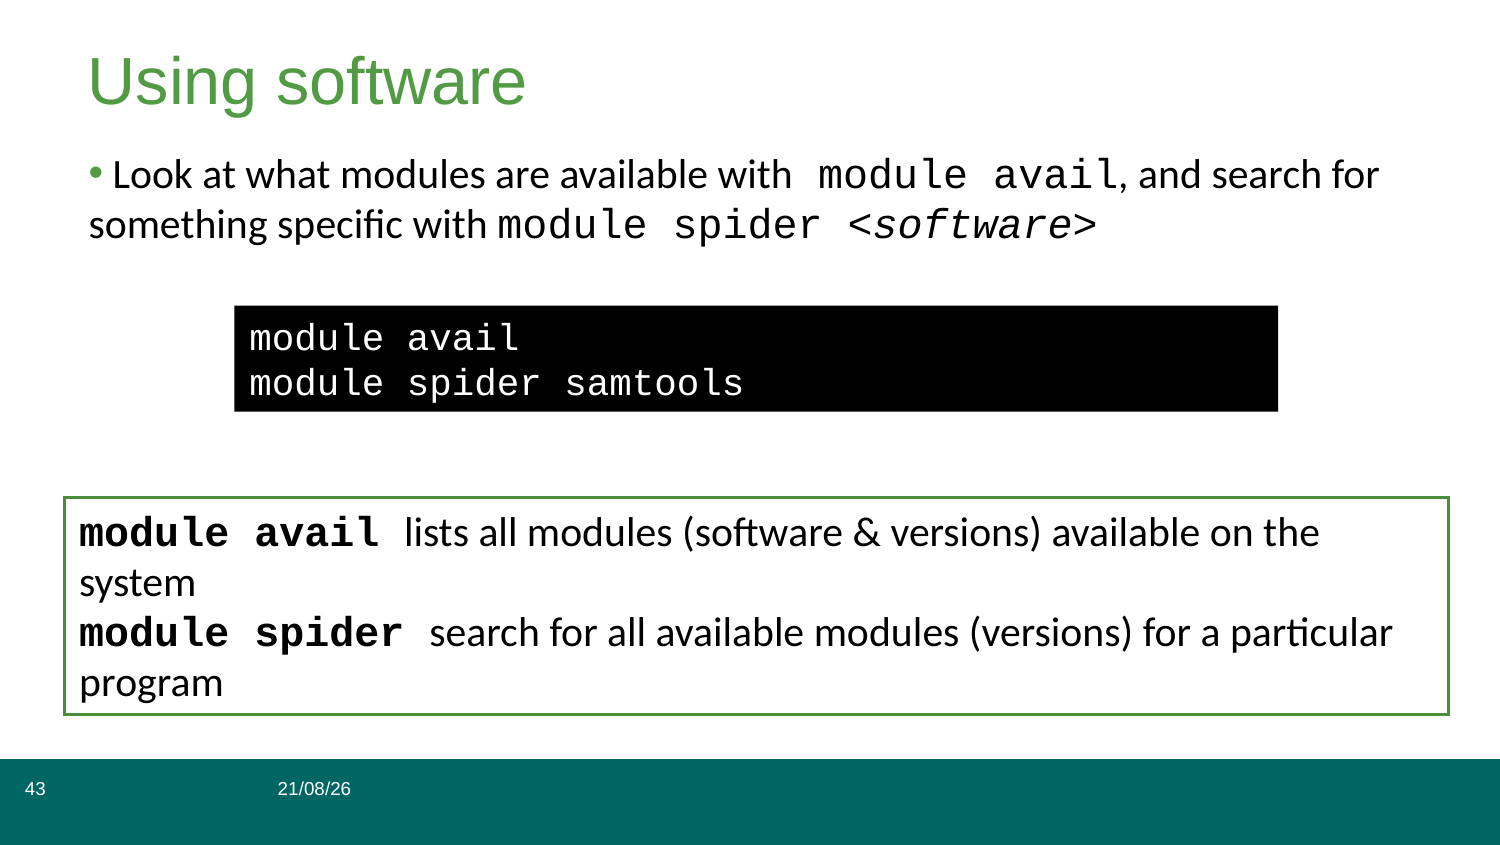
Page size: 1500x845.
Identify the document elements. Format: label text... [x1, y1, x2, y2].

text_box module avail lists all modules (software & versions) available on the system module spider search for all available modules (versions) for a particular program [64, 497, 1449, 715]
text_box 19/03/19 [277, 776, 553, 799]
title Using software [87, 37, 1426, 132]
list Look at what modules are available with module avail, and search for something specific with module spider <software> [88, 147, 1427, 249]
text_box <number> [24, 776, 76, 799]
text_box module avail module spider samtools [234, 305, 1279, 412]
